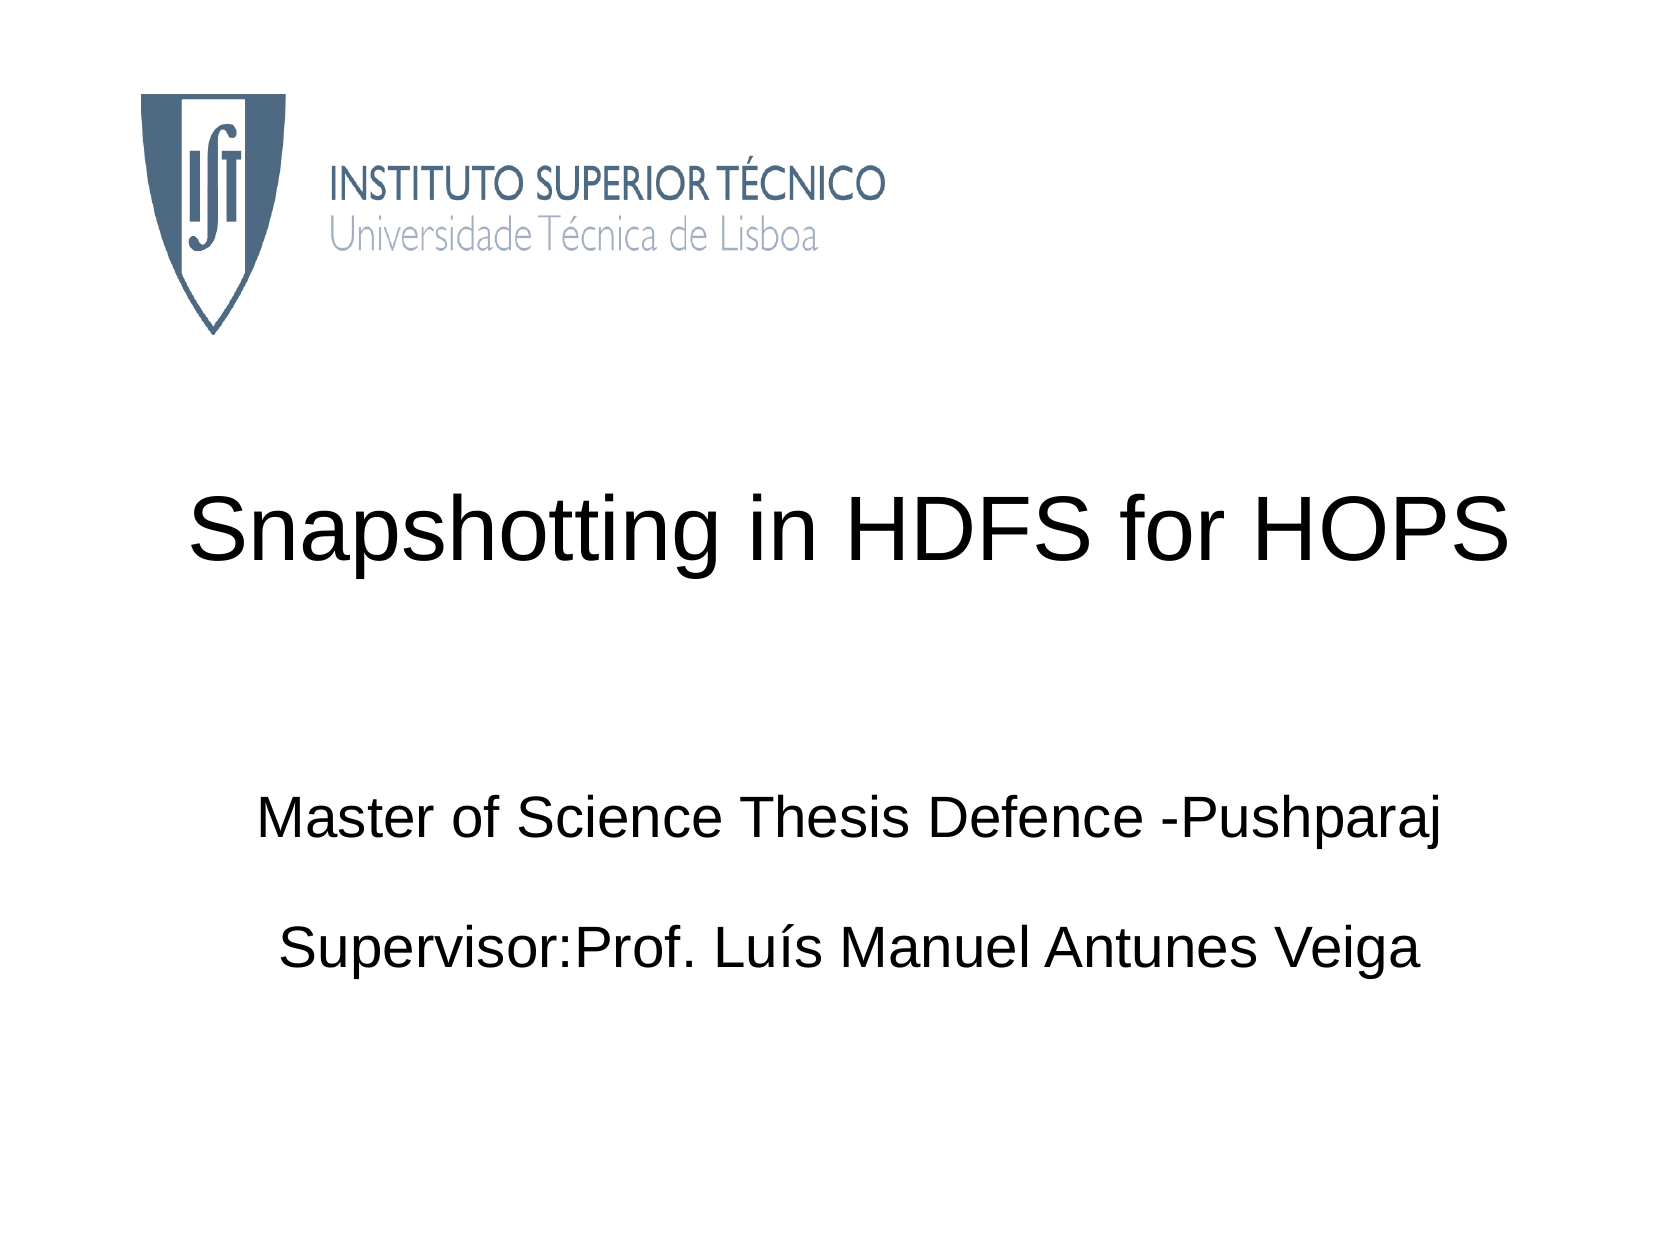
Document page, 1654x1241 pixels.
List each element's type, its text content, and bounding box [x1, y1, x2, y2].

title Snapshotting in HDFS for HOPS Master of Science Thesis Defence -Pushparaj Supervisor:Prof. Luís Manuel Antunes Veiga [106, 375, 1595, 1046]
picture [141, 94, 886, 335]
list [82, 290, 1538, 1010]
